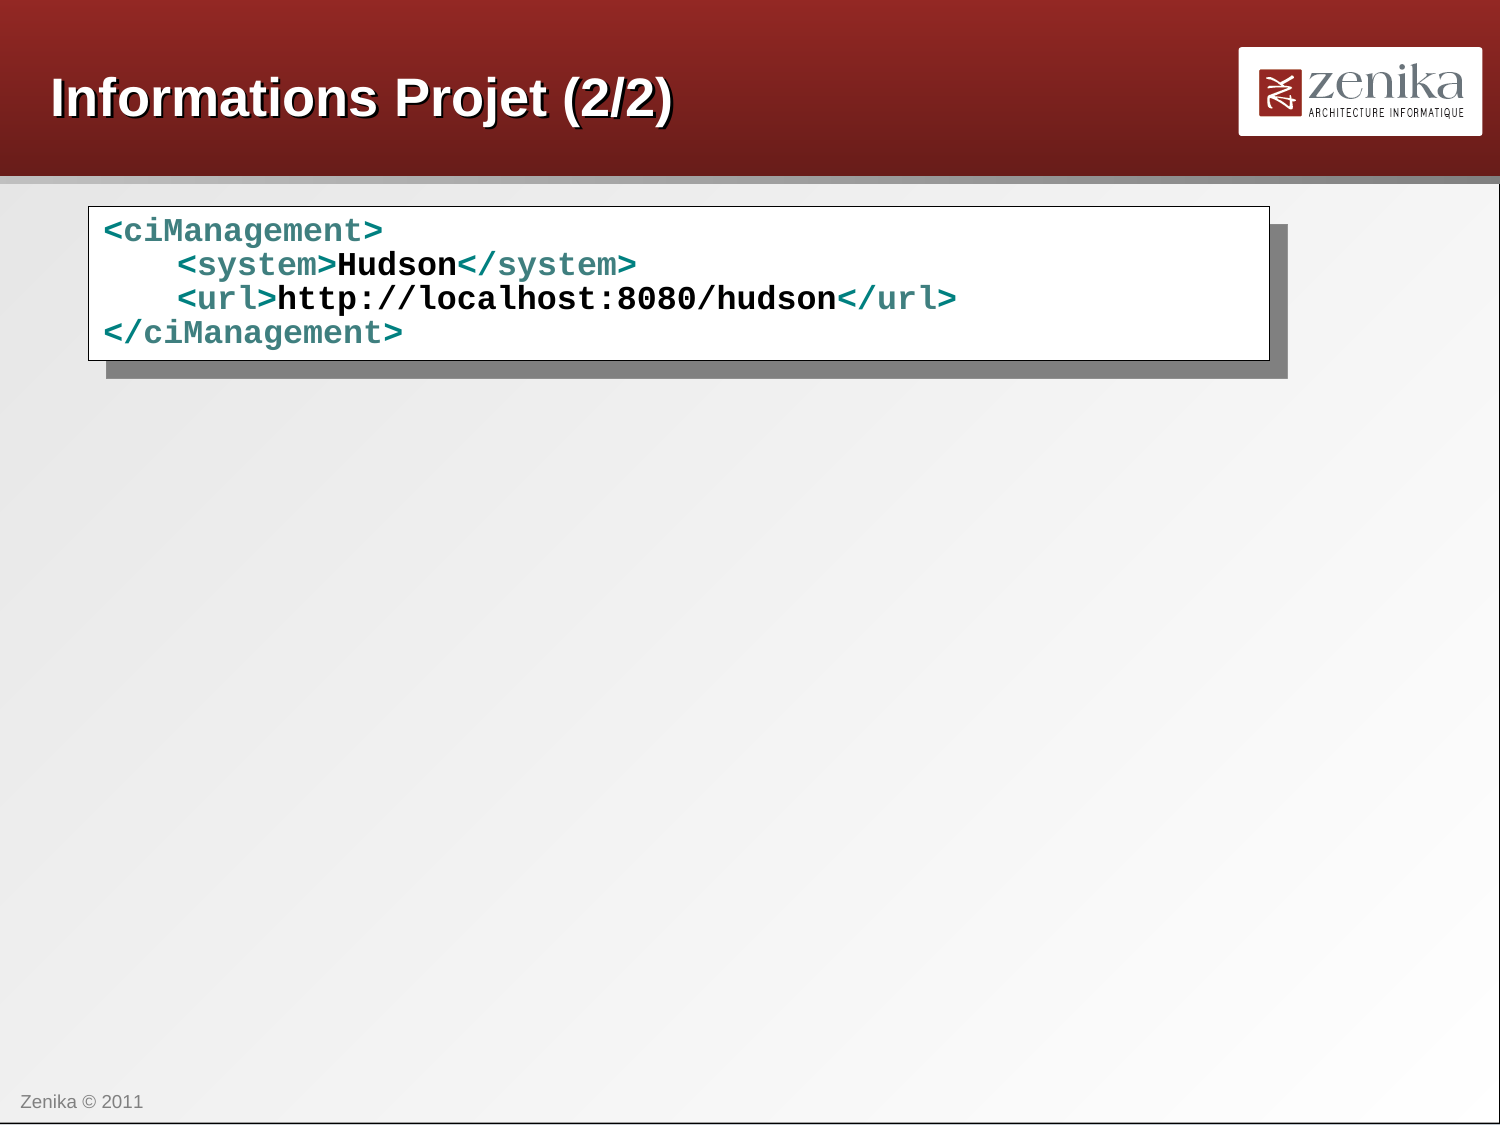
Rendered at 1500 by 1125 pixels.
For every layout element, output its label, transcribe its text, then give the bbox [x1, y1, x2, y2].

text_box <ciManagement> <system>Hudson</system> <url>http://localhost:8080/hudson</url> </ciManagement> [88, 206, 1270, 361]
picture [1257, 58, 1464, 125]
title Informations Projet (2/2) [50, 15, 1206, 180]
